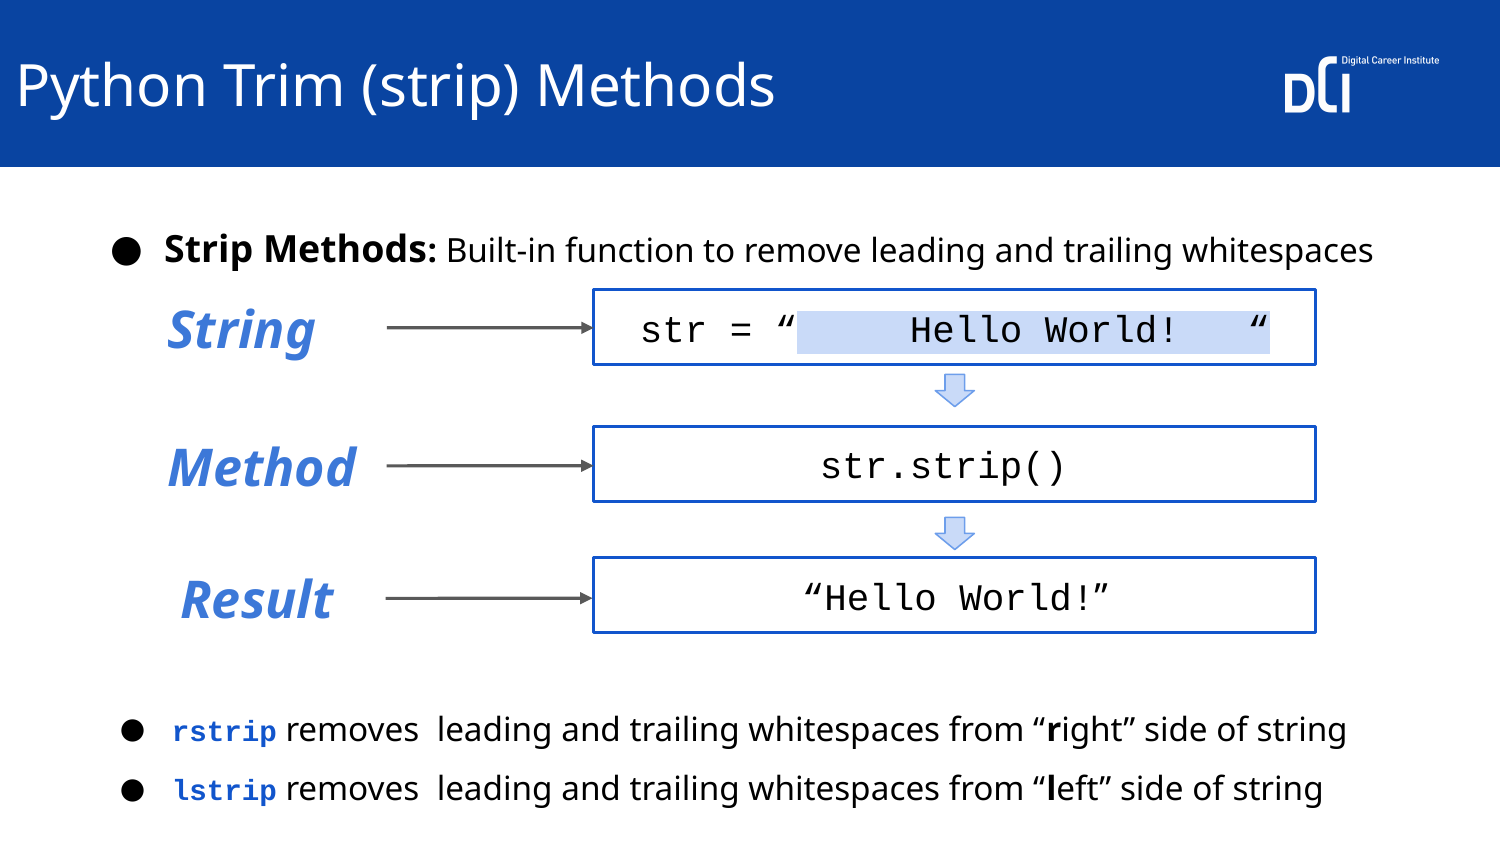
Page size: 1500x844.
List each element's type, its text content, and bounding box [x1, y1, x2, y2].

text_box [935, 517, 975, 550]
text_box Strip Methods: Built-in function to remove leading and trailing whitespaces [74, 187, 1487, 286]
picture [1275, 44, 1445, 123]
text_box str.strip() [593, 426, 1316, 502]
text_box [935, 374, 975, 407]
text_box “Hello World!” [593, 557, 1316, 633]
text_box Method [152, 418, 387, 512]
text_box Result [165, 551, 375, 644]
text_box str = “ Hello World! “ [593, 289, 1316, 365]
text_box rstrip removes leading and trailing whitespaces from “right” side of string lstrip removes leading and trailing whitespaces from “left” side of string [81, 672, 1453, 823]
title Python Trim (strip) Methods [0, 0, 1500, 167]
text_box String [152, 280, 387, 374]
